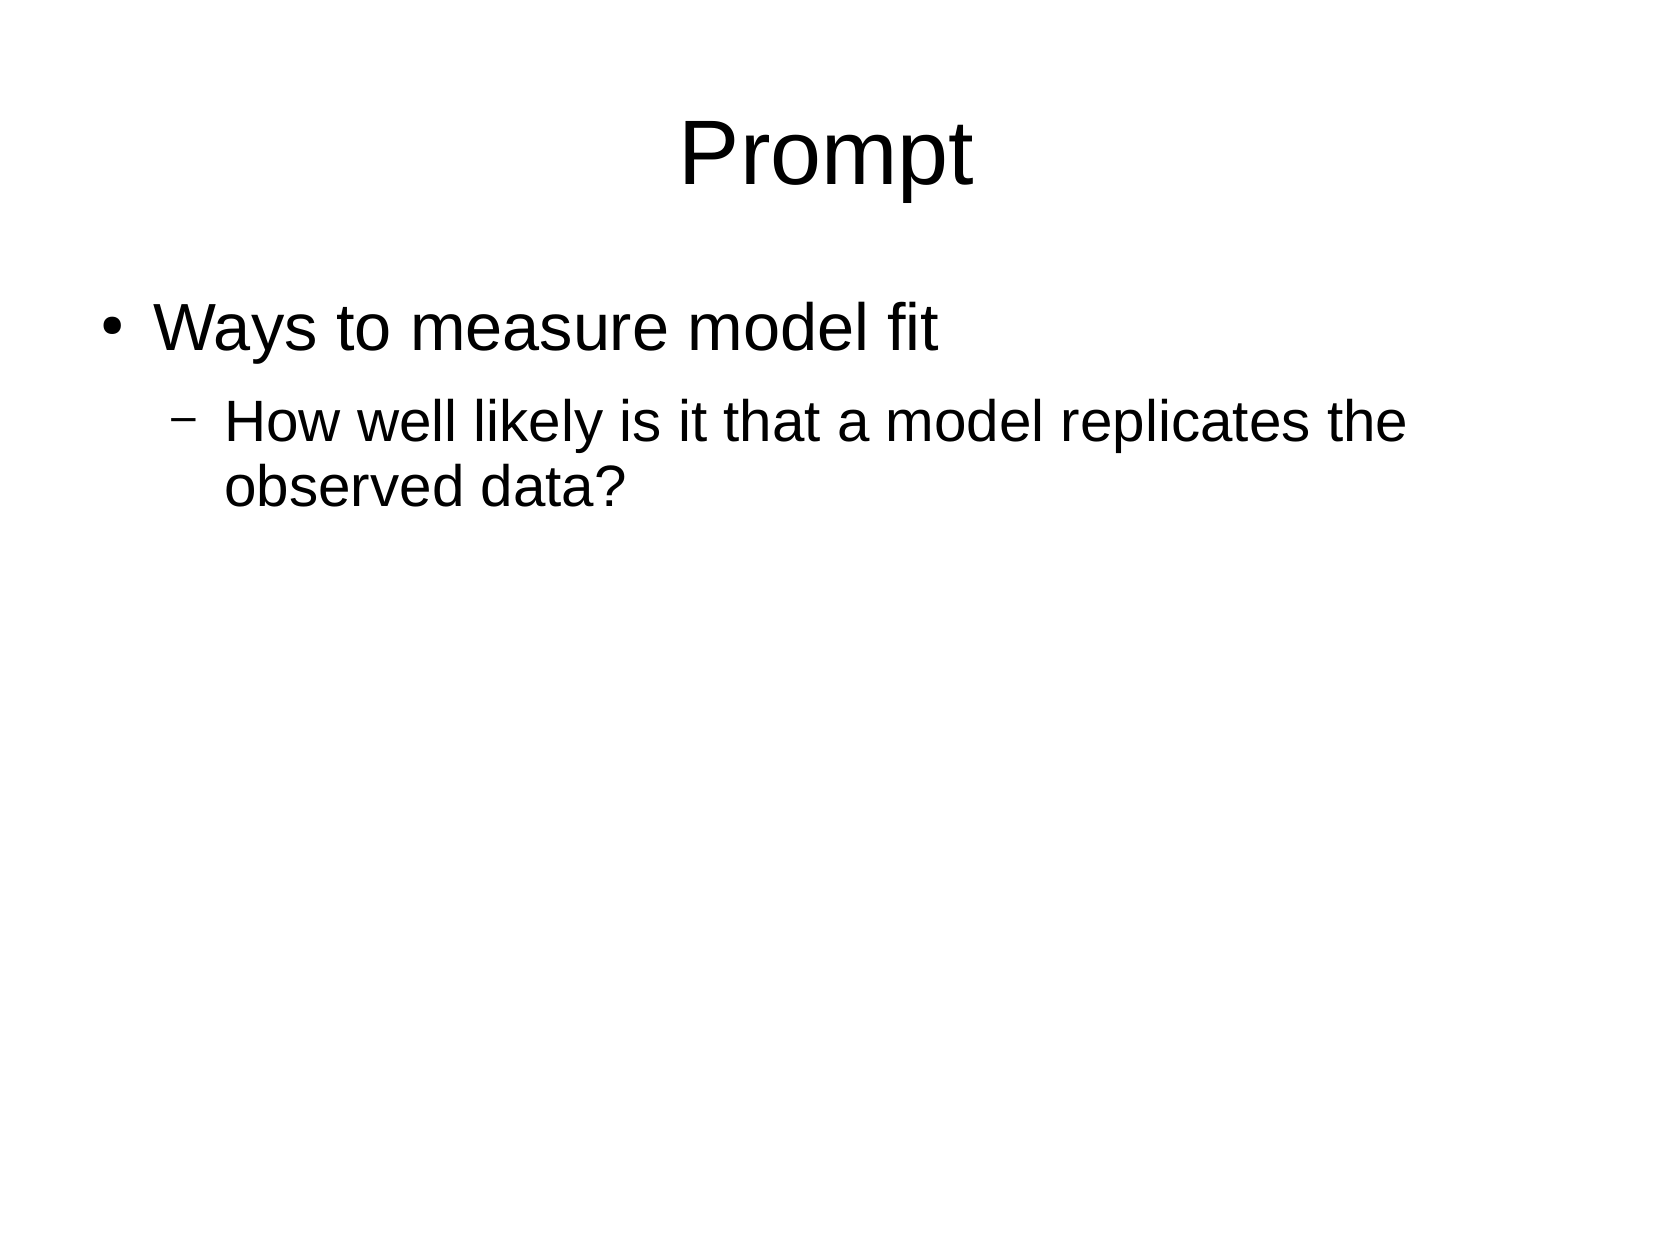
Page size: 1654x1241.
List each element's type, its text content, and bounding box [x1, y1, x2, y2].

list Ways to measure model fit How well likely is it that a model replicates the observed data? [82, 290, 1571, 1010]
title Prompt [82, 49, 1571, 257]
